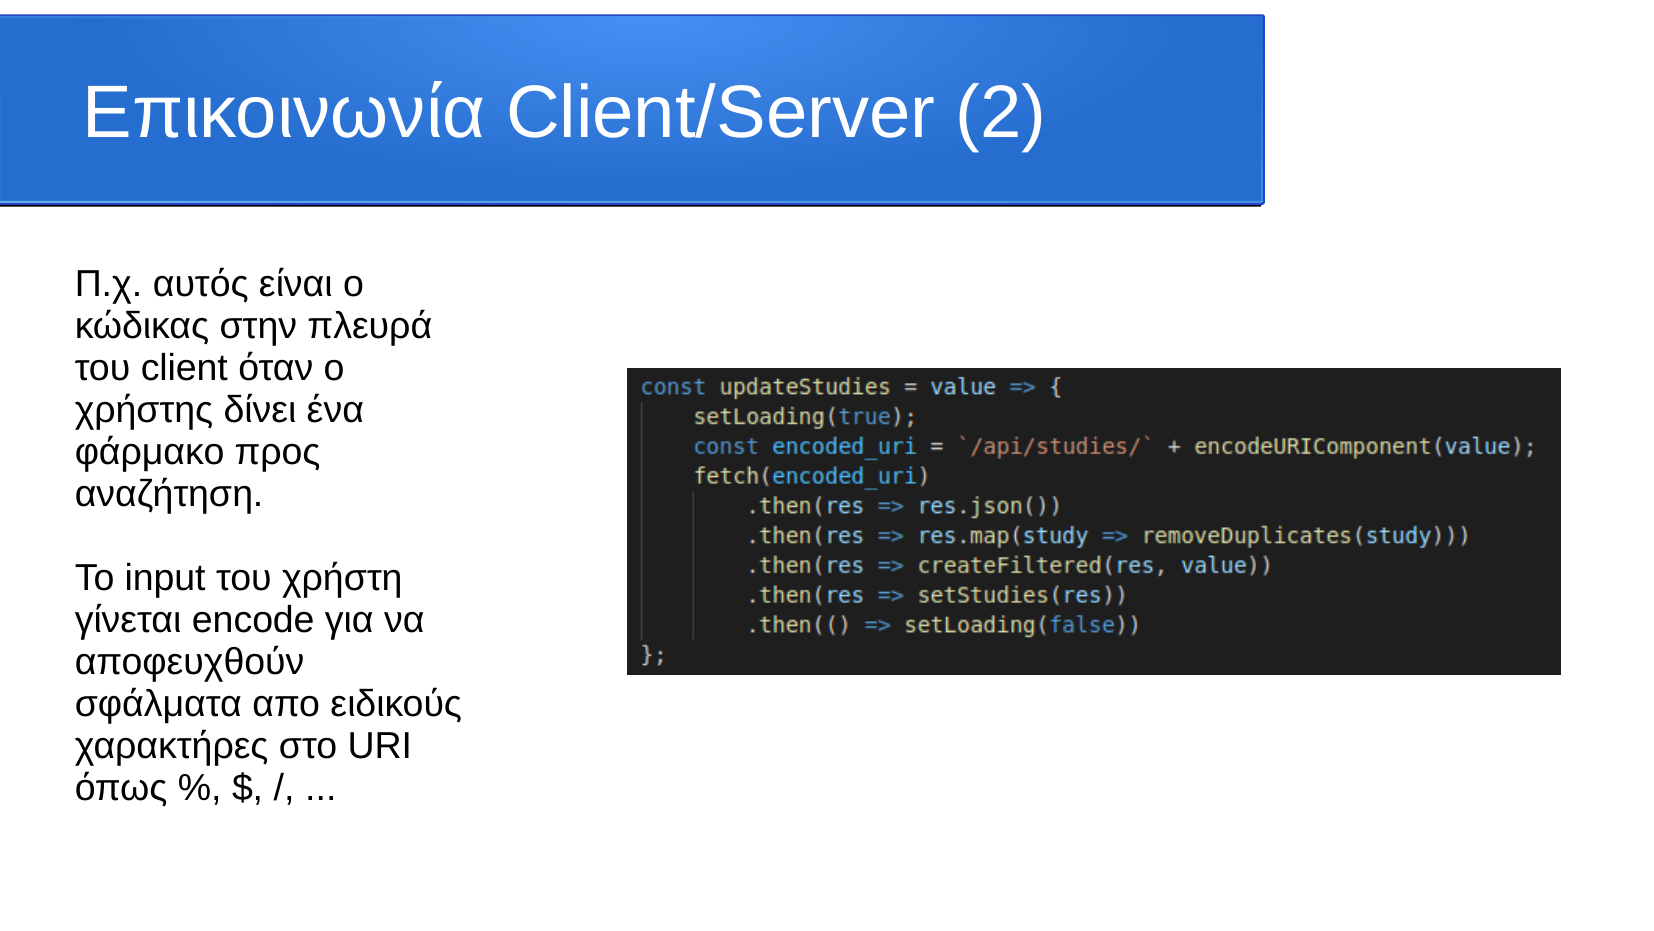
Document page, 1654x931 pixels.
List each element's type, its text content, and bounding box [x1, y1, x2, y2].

title Επικοινωνία Client/Server (2) [82, 35, 1235, 189]
text_box Π.χ. αυτός είναι ο κώδικας στην πλευρά του client όταν ο χρήστης δίνει ένα φάρμακο προς αναζήτηση. Το input του χρήστη γίνεται encode για να αποφευχθούν σφάλματα απο ειδικούς χαρακτήρες στο URI όπως %, $, /, ... [60, 255, 496, 816]
picture [627, 368, 1561, 676]
